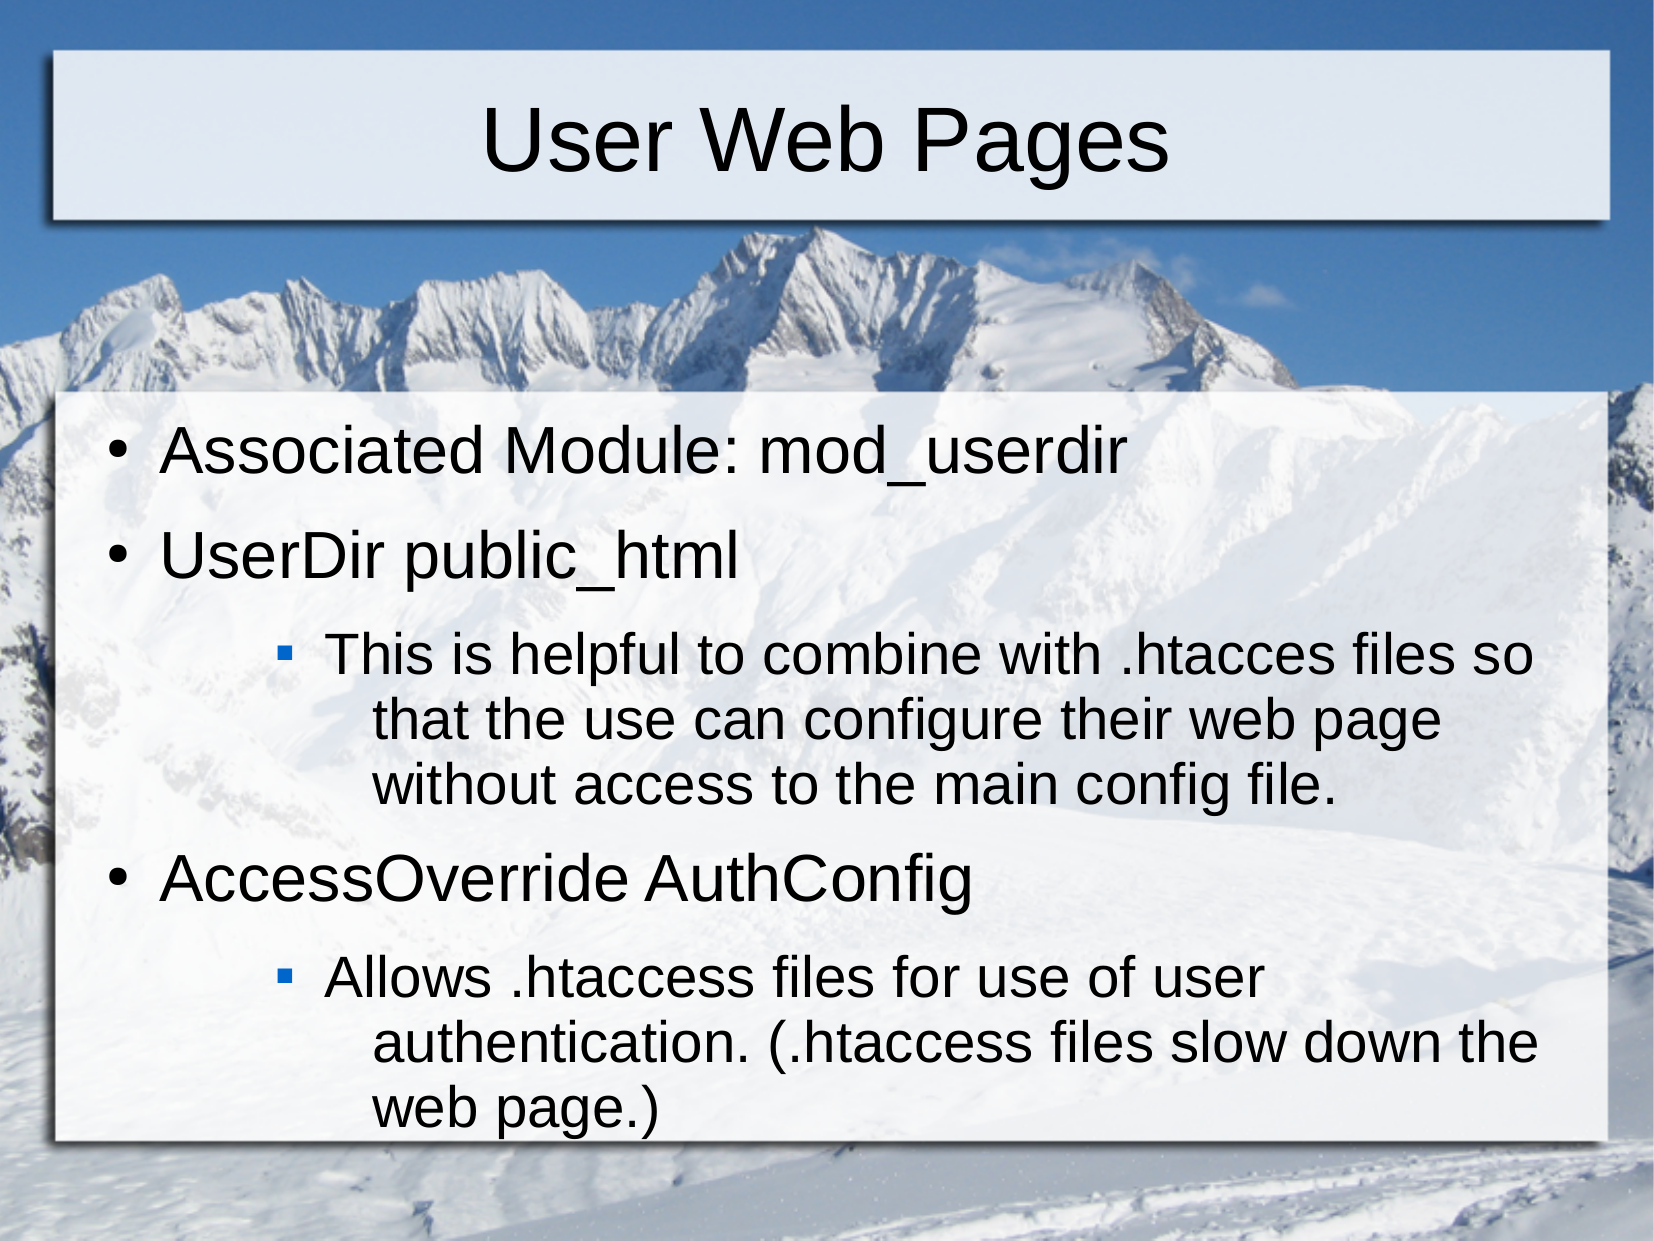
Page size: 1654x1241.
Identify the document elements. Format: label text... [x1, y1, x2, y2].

picture [0, 0, 1654, 1241]
title User Web Pages [59, 61, 1595, 219]
list Associated Module: mod_userdir UserDir public_html This is helpful to combine with .htacces files so that the use can configure their web page without access to the main config file. AccessOverride AuthConfig Allows .htaccess files for use of user authentication. (.htaccess files slow down the web page.) [88, 413, 1571, 1232]
